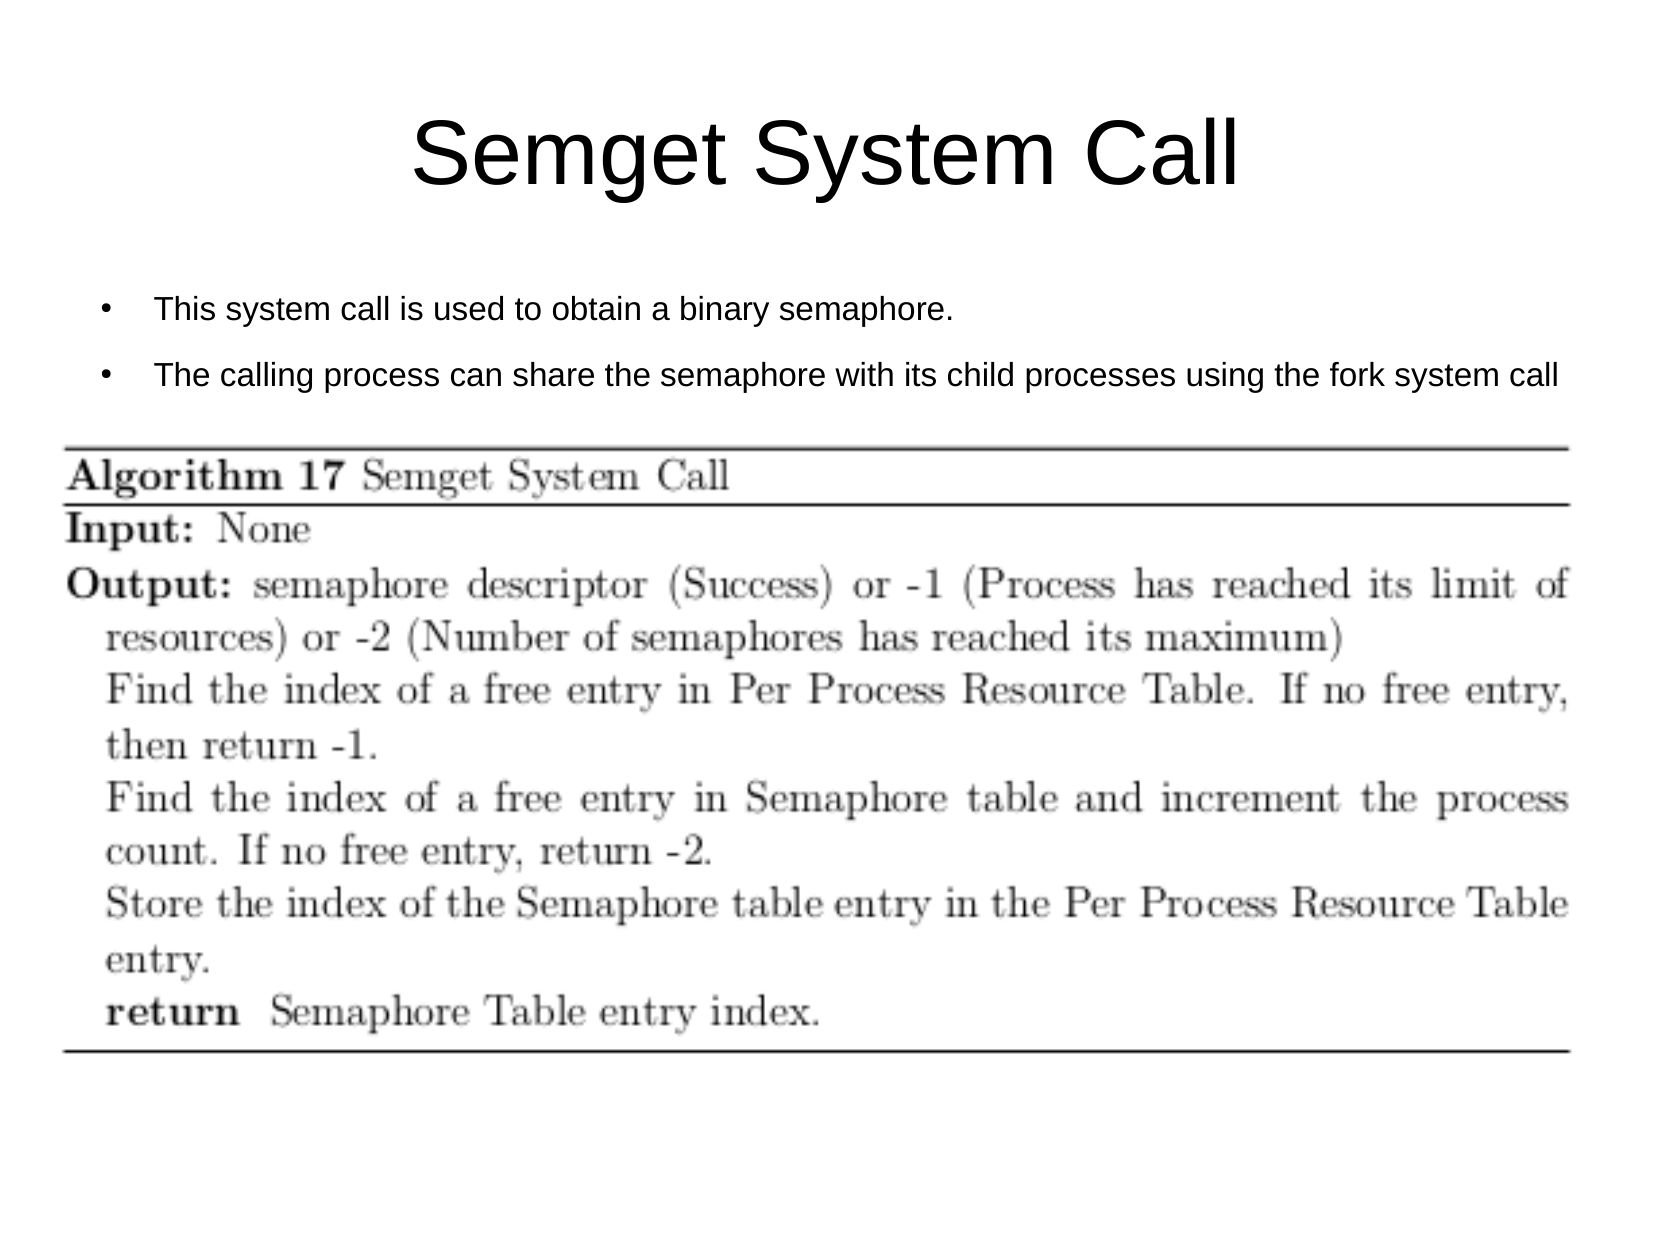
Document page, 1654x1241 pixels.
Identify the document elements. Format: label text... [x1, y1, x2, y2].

picture [47, 435, 1607, 1087]
title Semget System Call [82, 49, 1571, 257]
list This system call is used to obtain a binary semaphore. The calling process can share the semaphore with its child processes using the fork system call [82, 290, 1571, 435]
